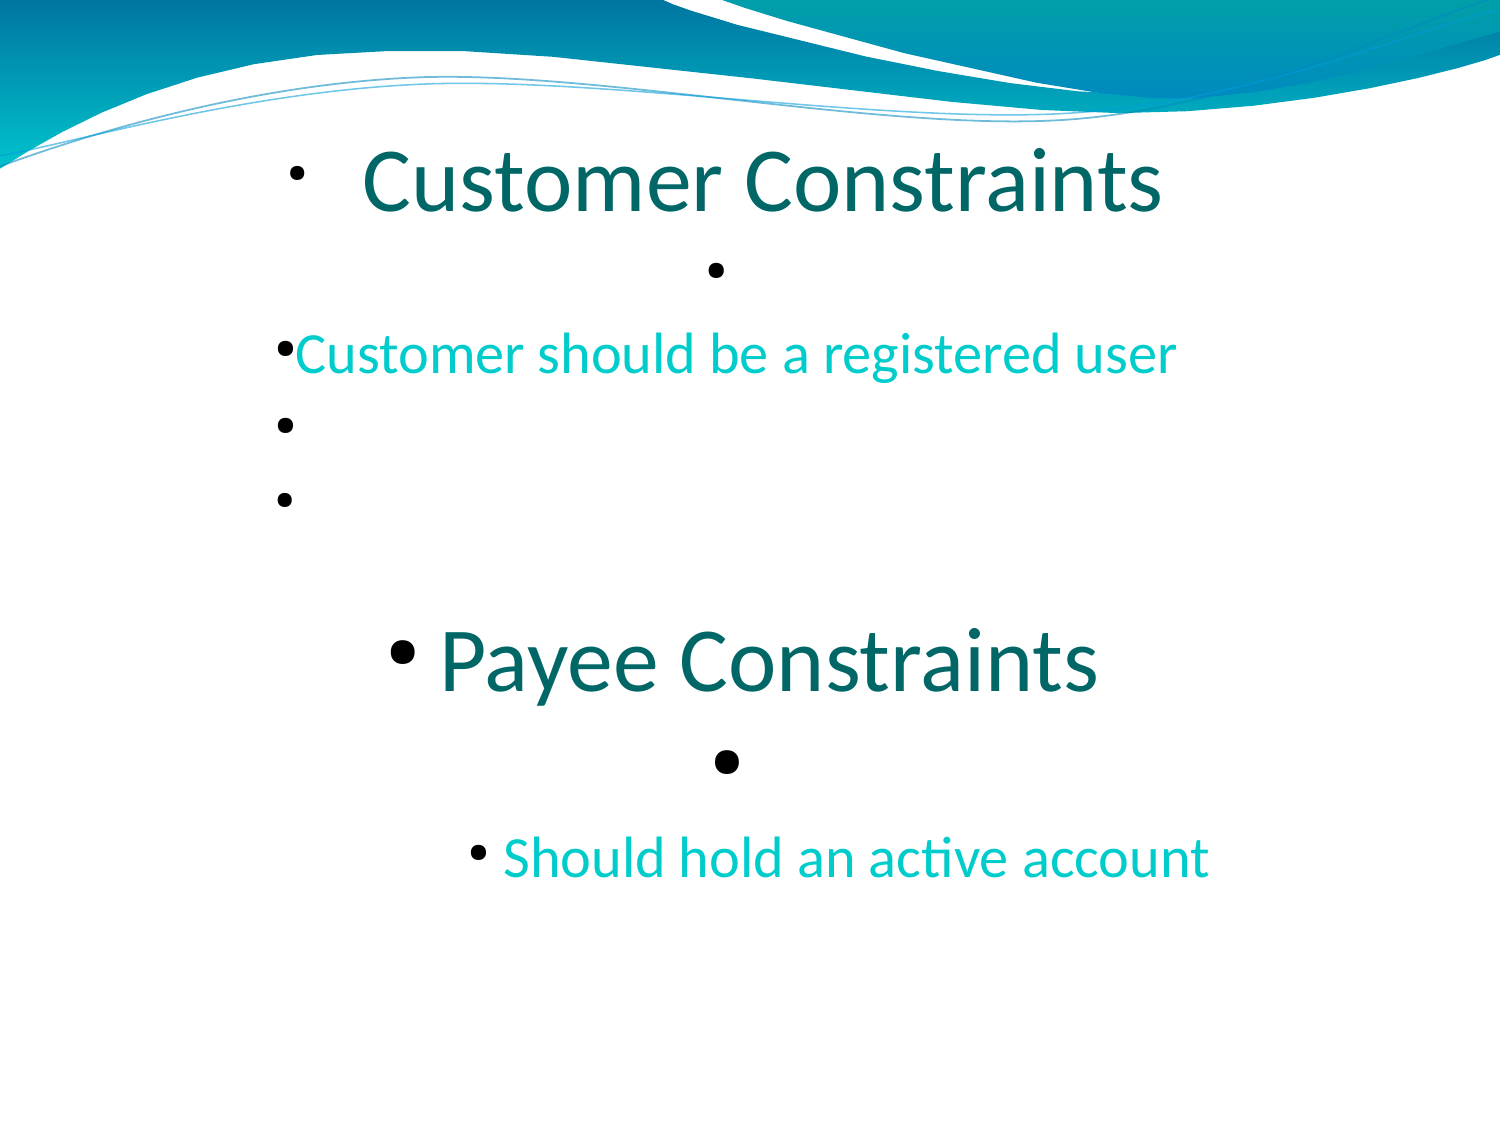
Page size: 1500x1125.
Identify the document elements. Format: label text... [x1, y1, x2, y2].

text_box Customer Constraints Customer should be a registered user [87, 112, 1376, 463]
subtitle Payee Constraints Should hold an active account [99, 592, 1388, 1013]
